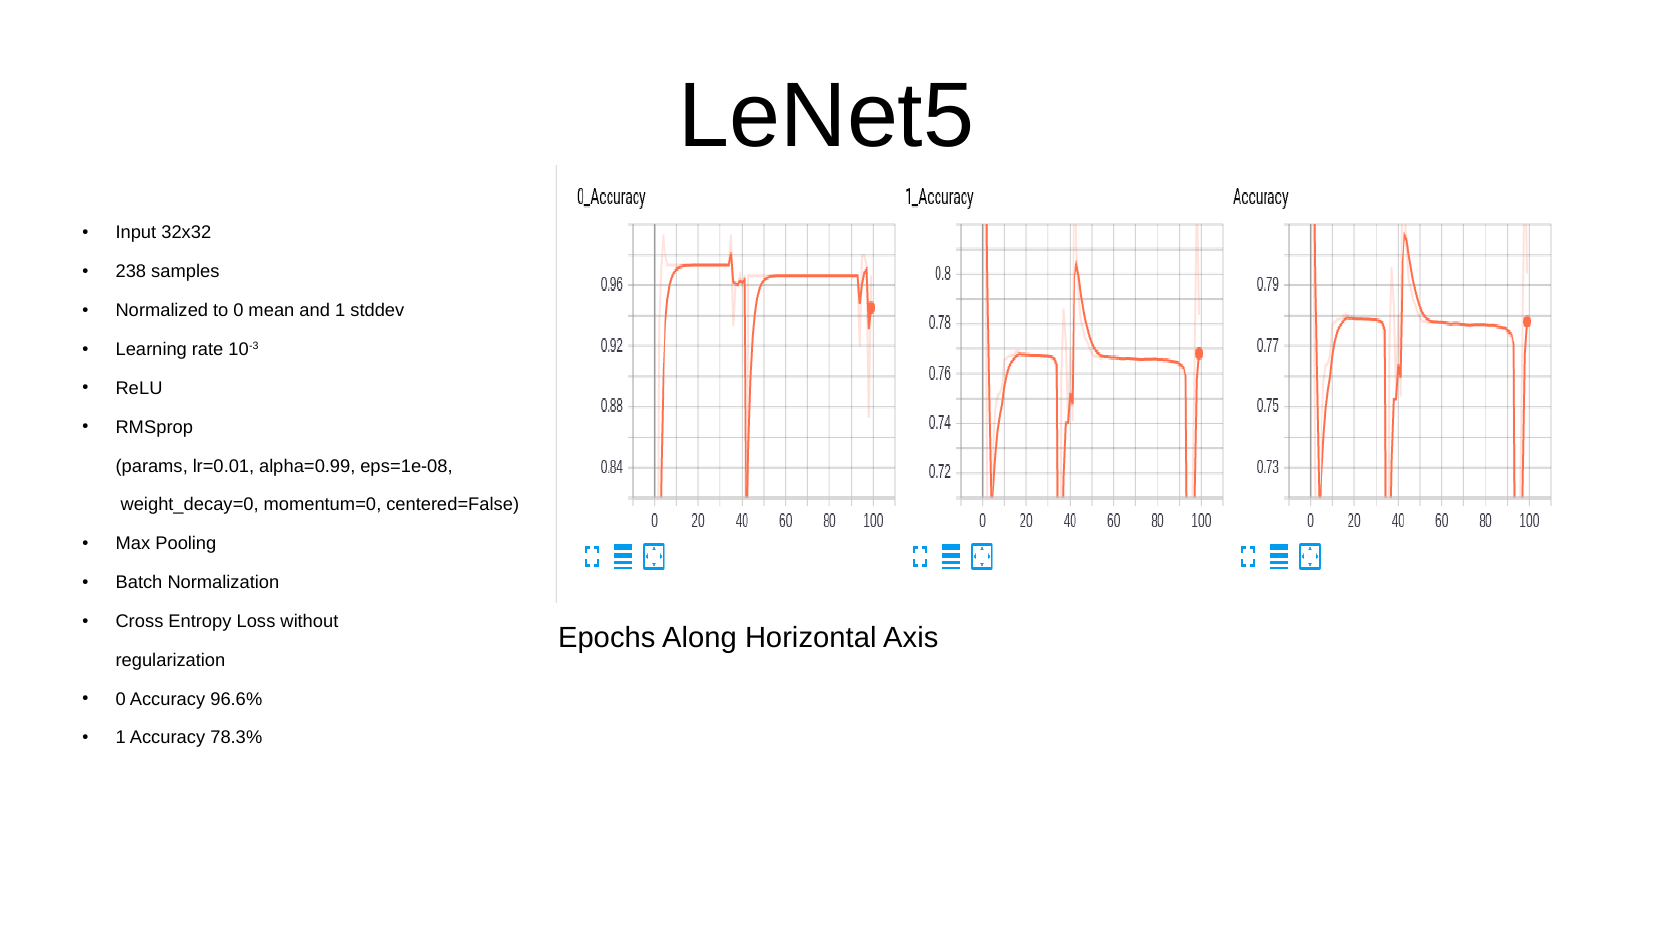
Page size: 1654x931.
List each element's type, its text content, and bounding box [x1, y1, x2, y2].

list Input 32x32 238 samples Normalized to 0 mean and 1 stddev Learning rate 10-3 ReLU RMSprop (params, lr=0.01, alpha=0.99, eps=1e-08, weight_decay=0, momentum=0, centered=False) Max Pooling Batch Normalization Cross Entropy Loss without regularization 0 Accuracy 96.6% 1 Accuracy 78.3% [70, 222, 1560, 762]
text_box Epochs Along Horizontal Axis [543, 613, 1063, 662]
title LeNet5 [82, 37, 1571, 193]
picture [555, 165, 1595, 603]
